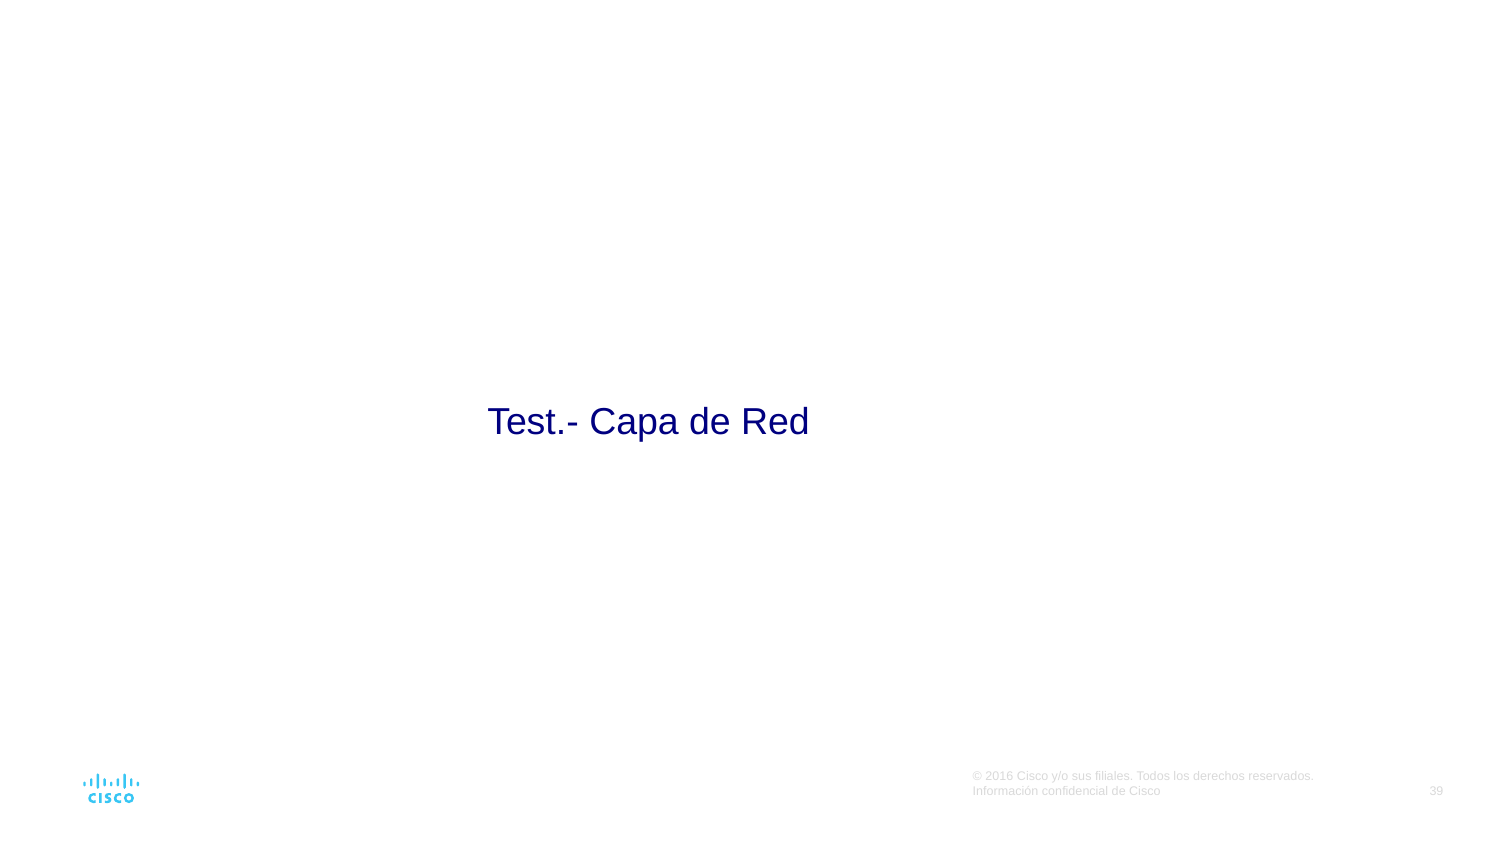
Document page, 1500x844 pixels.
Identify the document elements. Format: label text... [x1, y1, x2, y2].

text_box Test.- Capa de Red [472, 393, 1034, 464]
